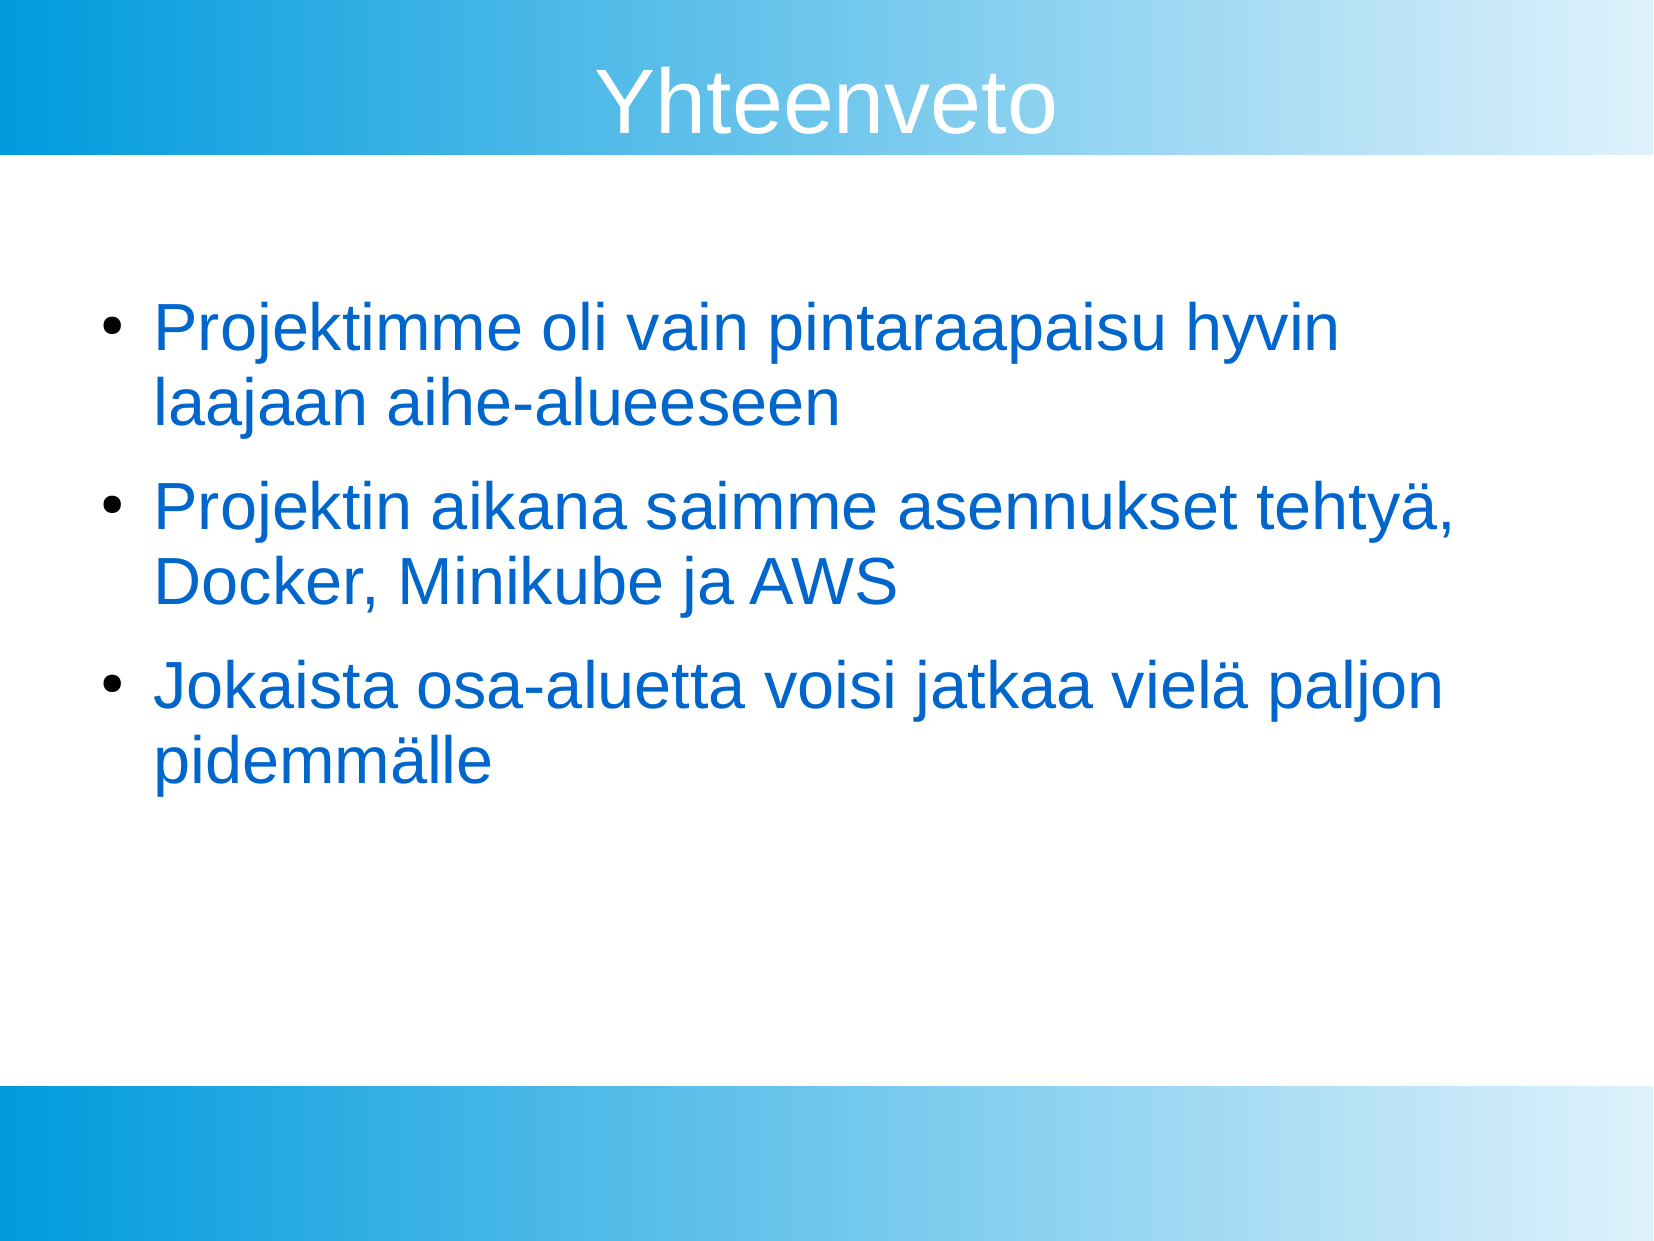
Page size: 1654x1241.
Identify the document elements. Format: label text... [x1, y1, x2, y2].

list Projektimme oli vain pintaraapaisu hyvin laajaan aihe-alueeseen Projektin aikana saimme asennukset tehtyä, Docker, Minikube ja AWS Jokaista osa-aluetta voisi jatkaa vielä paljon pidemmälle [82, 290, 1571, 1010]
title Yhteenveto [82, 49, 1571, 155]
